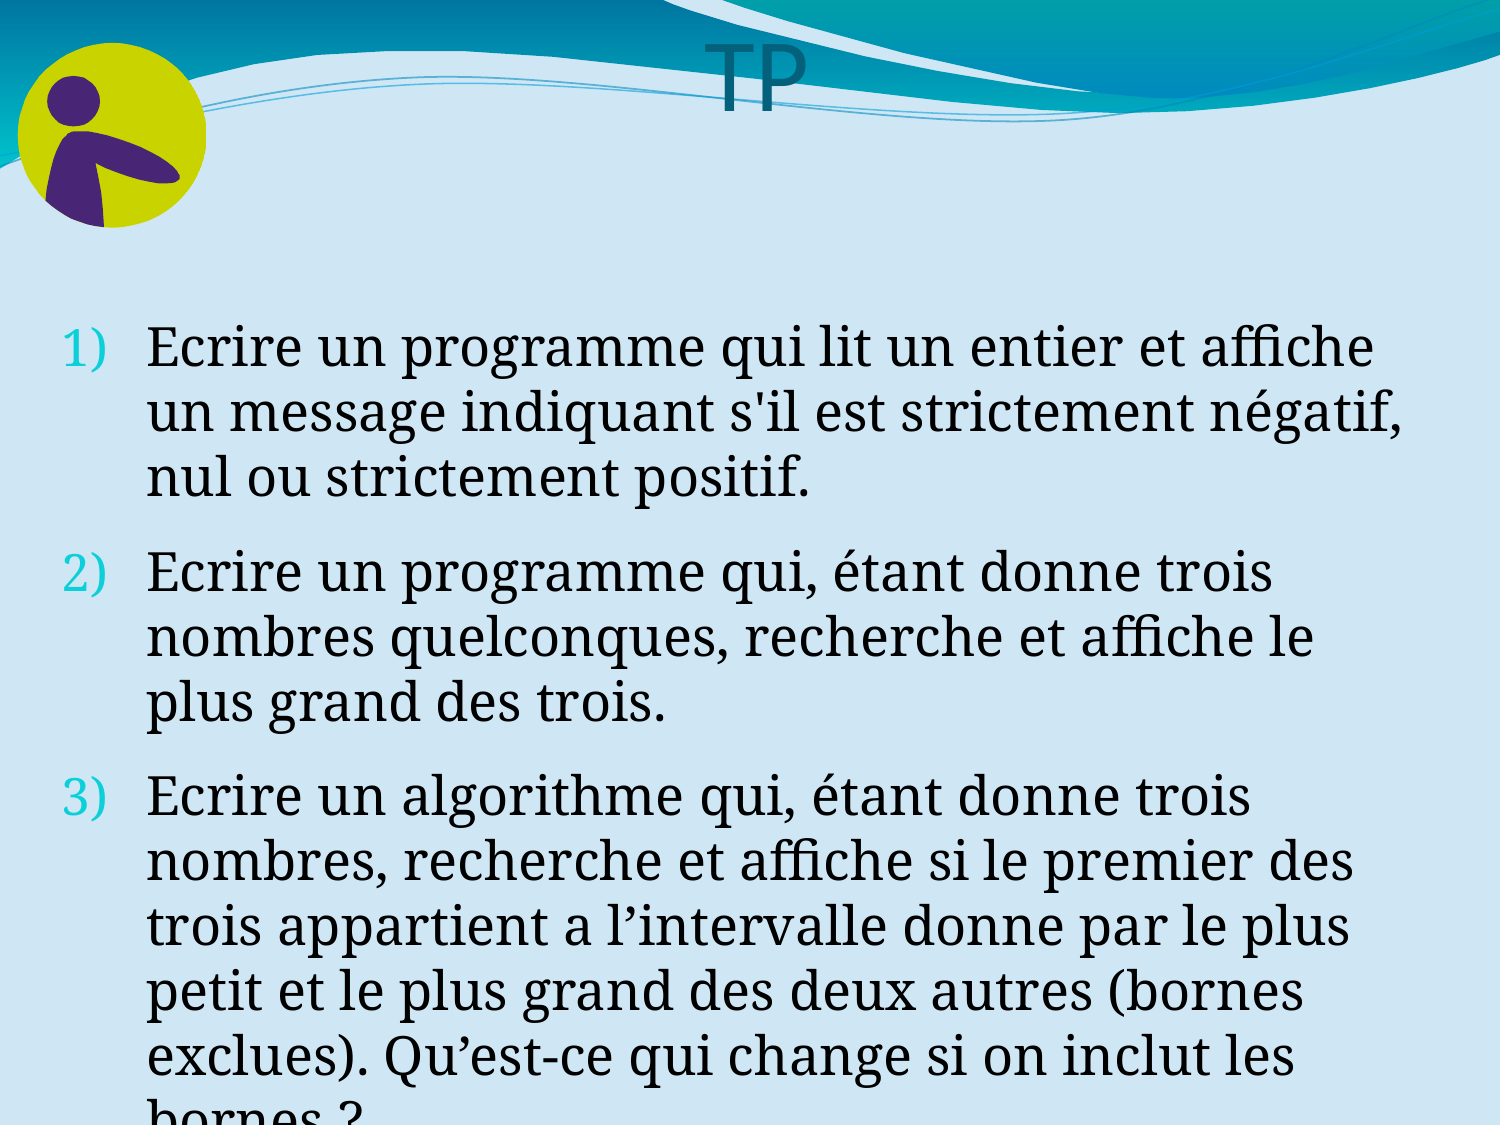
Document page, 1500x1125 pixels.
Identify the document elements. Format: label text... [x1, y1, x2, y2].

title TP [82, 0, 1432, 188]
list Ecrire un programme qui lit un entier et affiche un message indiquant s'il est strictement négatif, nul ou strictement positif. Ecrire un programme qui, étant donne trois nombres quelconques, recherche et affiche le plus grand des trois. Ecrire un algorithme qui, étant donne trois nombres, recherche et affiche si le premier des trois appartient a l’intervalle donne par le plus petit et le plus grand des deux autres (bornes exclues). Qu’est-ce qui change si on inclut les bornes ? [46, 210, 1454, 1067]
